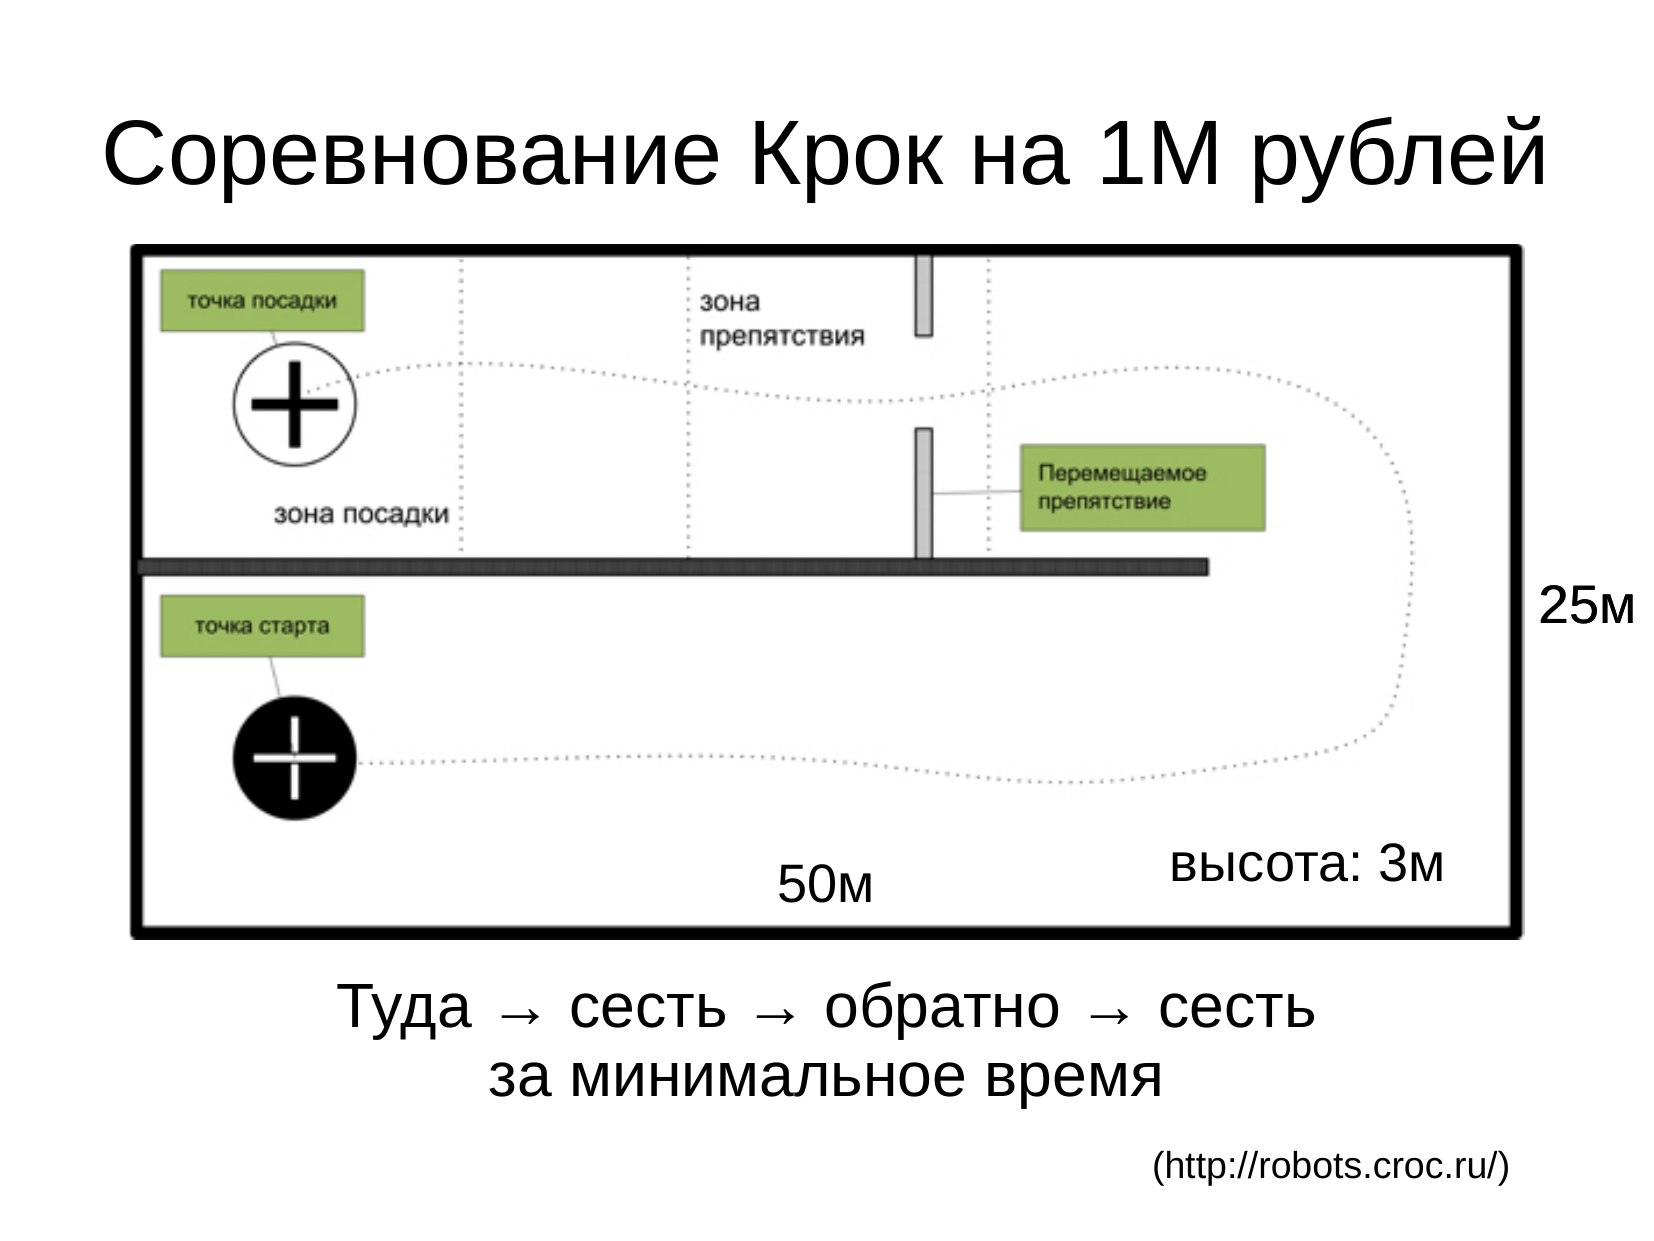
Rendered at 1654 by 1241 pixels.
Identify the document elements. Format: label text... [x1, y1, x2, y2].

title Соревнование Крок на 1M рублей [82, 49, 1571, 257]
picture [129, 244, 1525, 940]
text_box Туда → сесть → обратно → сесть за минимальное время [290, 963, 1364, 1118]
text_box 25м [1524, 567, 1654, 643]
text_box (http://robots.croc.ru/) [1101, 1136, 1654, 1194]
text_box высота: 3м [1155, 825, 1486, 901]
text_box 50м [762, 846, 892, 922]
